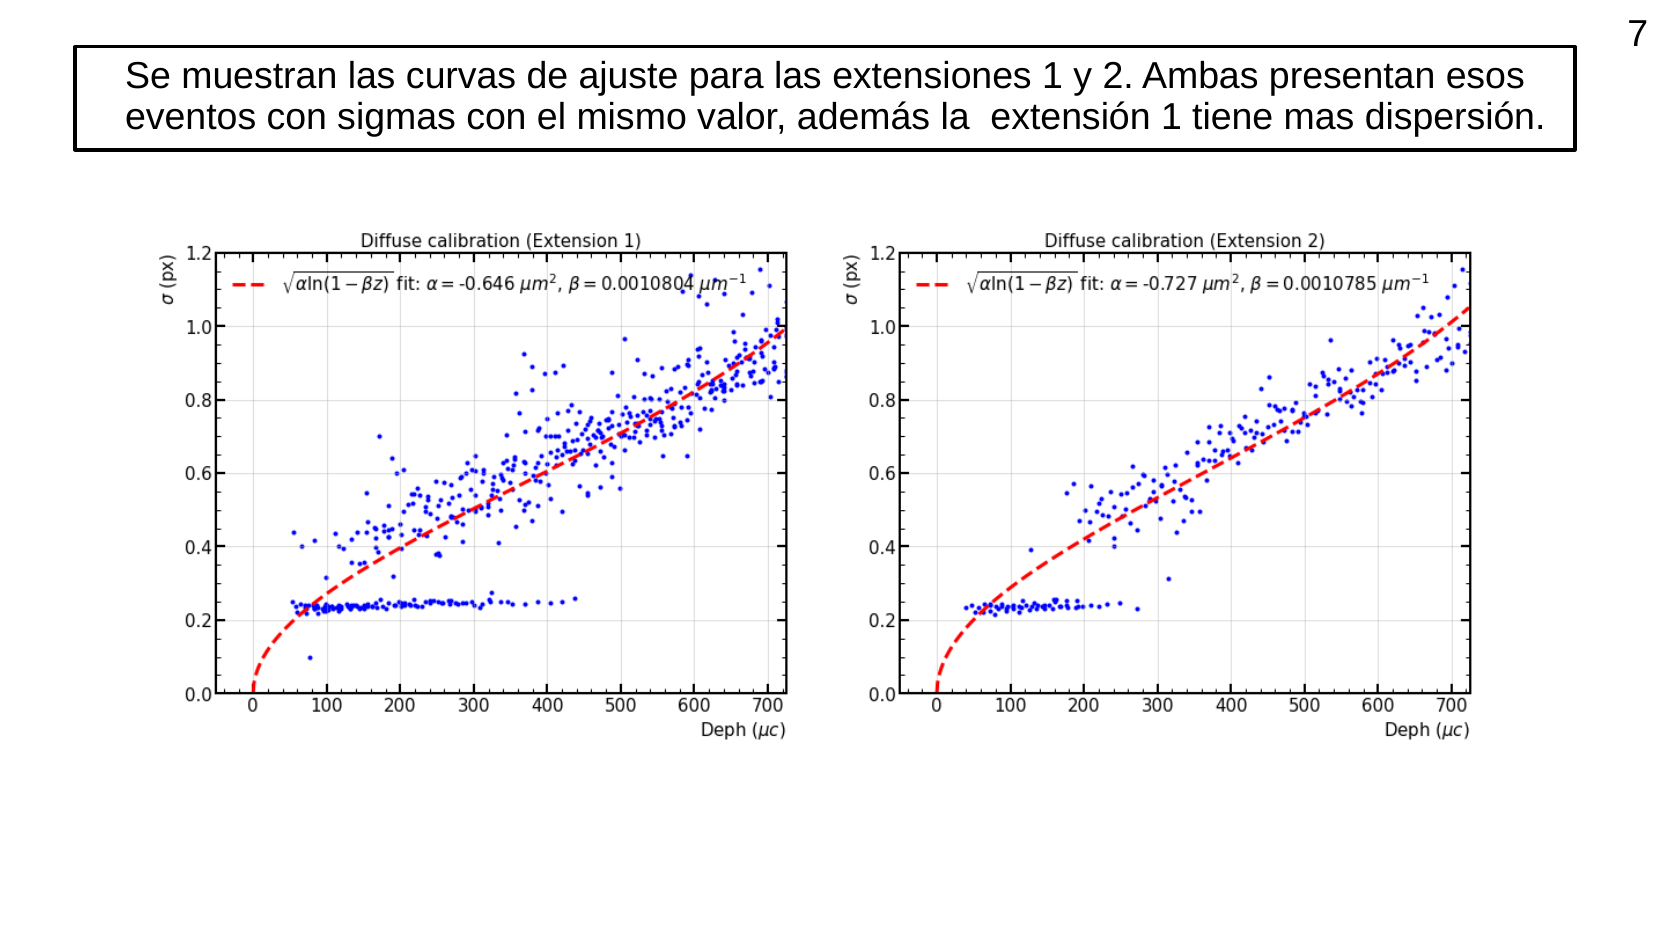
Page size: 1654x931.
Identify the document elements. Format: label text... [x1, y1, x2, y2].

picture [150, 225, 1525, 751]
text_box <number> [1612, 4, 1654, 76]
text_box Se muestran las curvas de ajuste para las extensiones 1 y 2. Ambas presentan esos eventos con sigmas con el mismo valor, además la extensión 1 tiene mas dispersión. [75, 46, 1576, 151]
